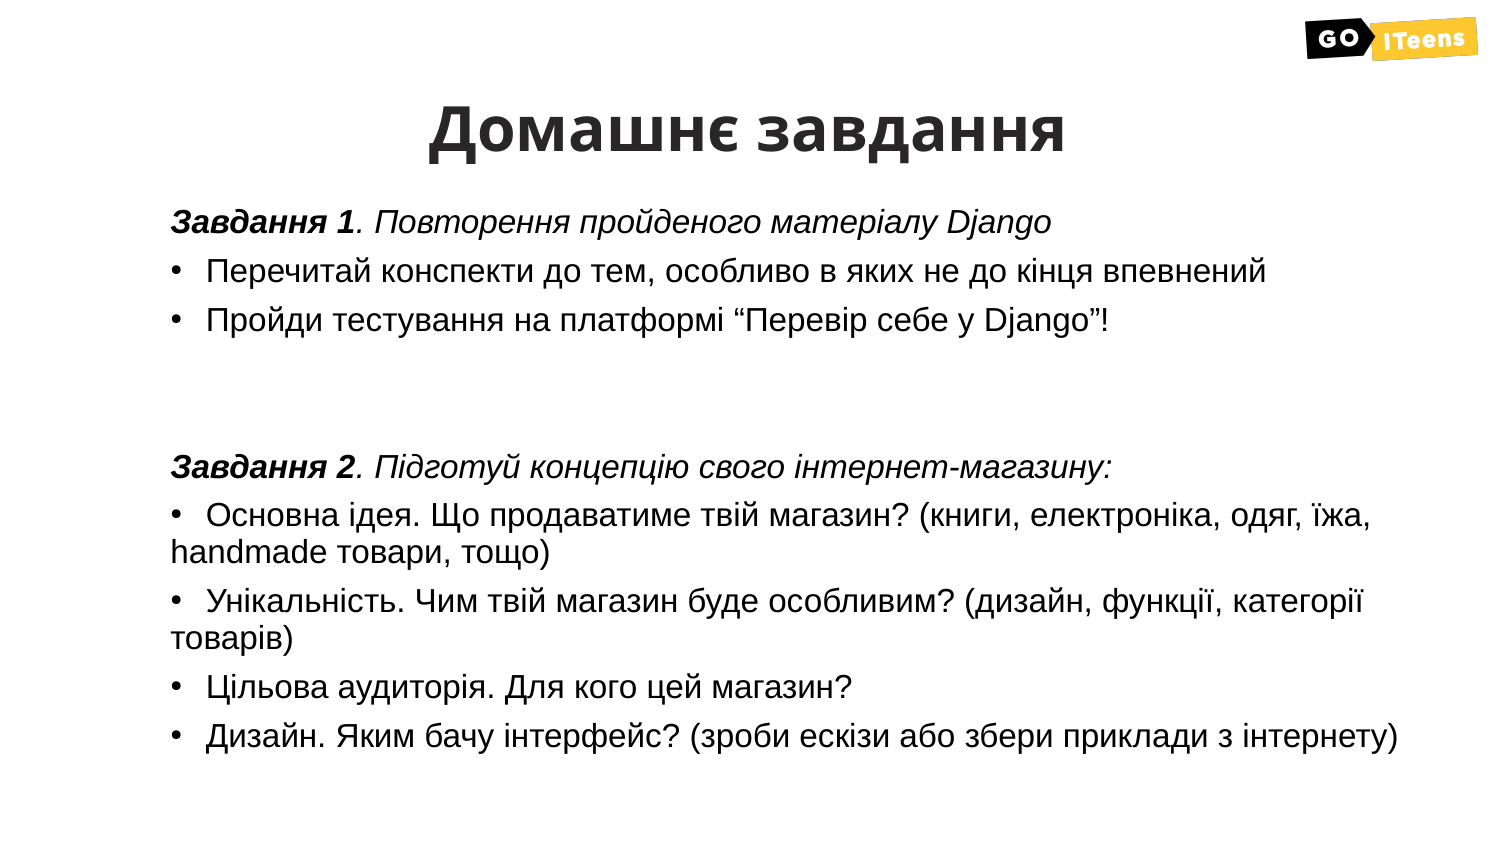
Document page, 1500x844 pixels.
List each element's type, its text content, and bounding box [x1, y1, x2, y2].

text_box Домашнє завдання [163, 62, 1335, 179]
text_box Завдання 1. Повторення пройденого матеріалу Django Перечитай конспекти до тем, особливо в яких не до кінця впевнений Пройди тестування на платформі “Перевір себе у Django”! Завдання 2. Підготуй концепцію свого інтернет-магазину: Основна ідея. Що продаватиме твій магазин? (книги, електроніка, одяг, їжа, handmade товари, тощо) Унікальність. Чим твій магазин буде особливим? (дизайн, функції, категорії товарів) Цільова аудиторія. Для кого цей магазин? Дизайн. Яким бачу інтерфейс? (зроби ескізи або збери приклади з інтернету) [120, 196, 1416, 811]
picture [1305, 17, 1478, 61]
